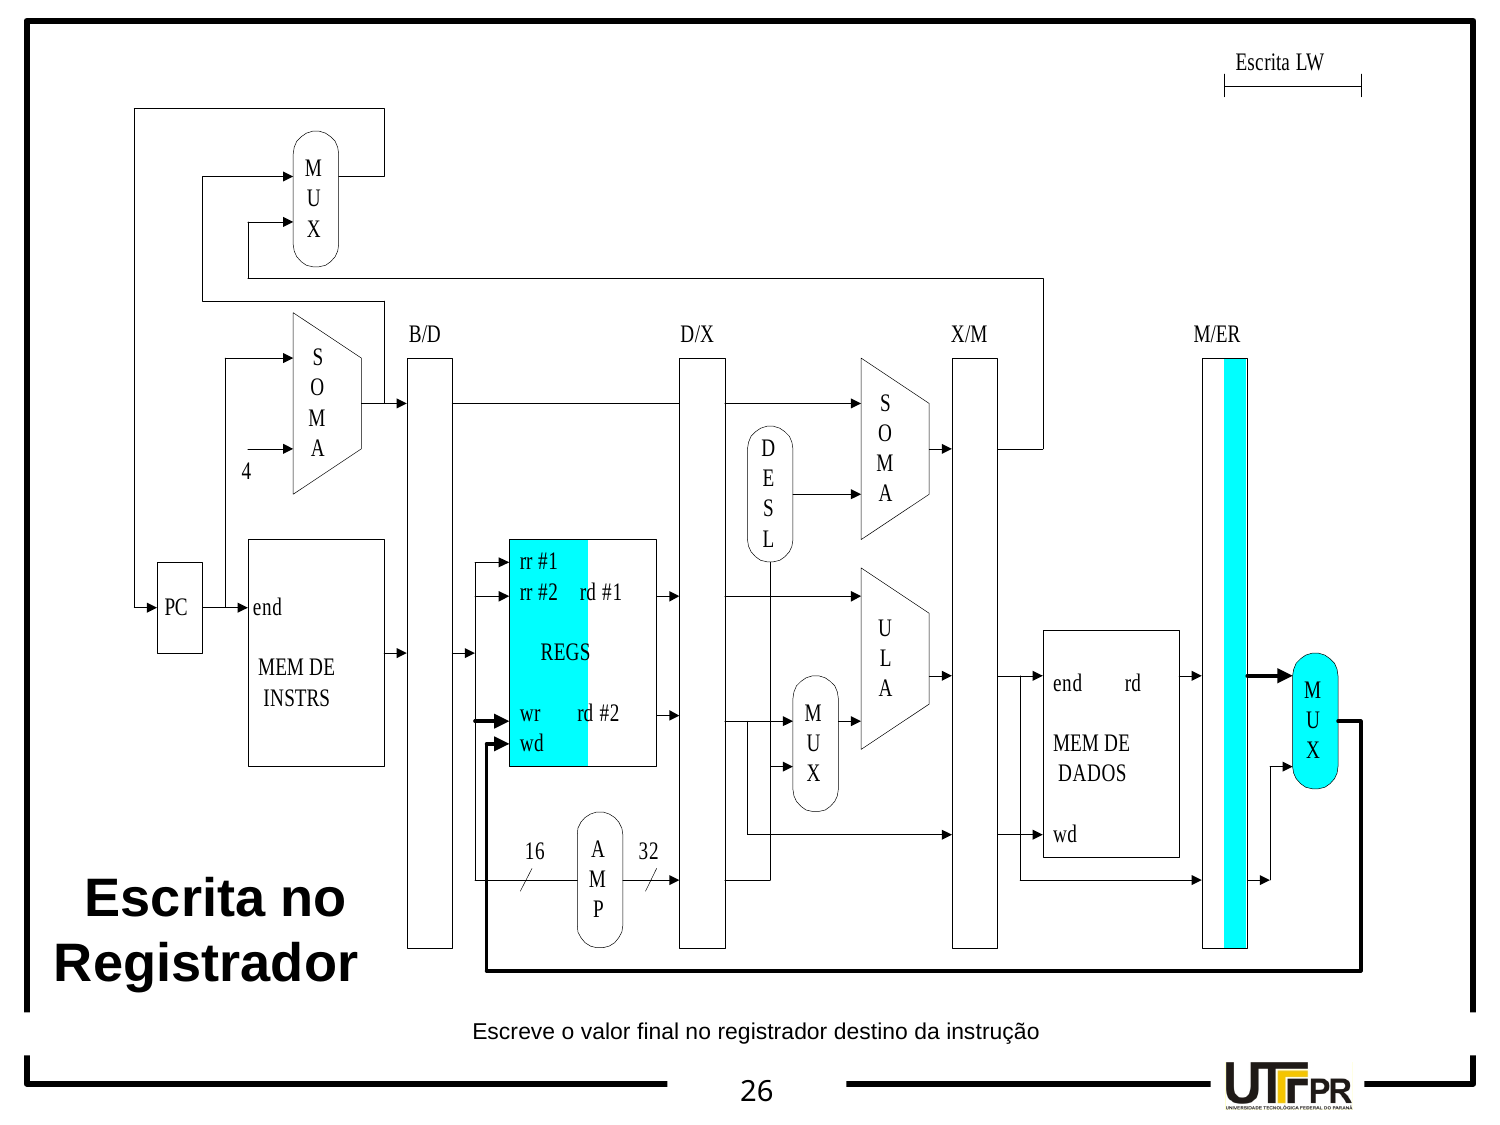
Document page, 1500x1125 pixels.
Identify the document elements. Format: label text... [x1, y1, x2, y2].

picture [1225, 1062, 1353, 1110]
title Escrita no Registrador [37, 849, 375, 1000]
chart [79, 41, 1421, 1002]
list Escreve o valor final no registrador destino da instrução [12, 1012, 1500, 1056]
